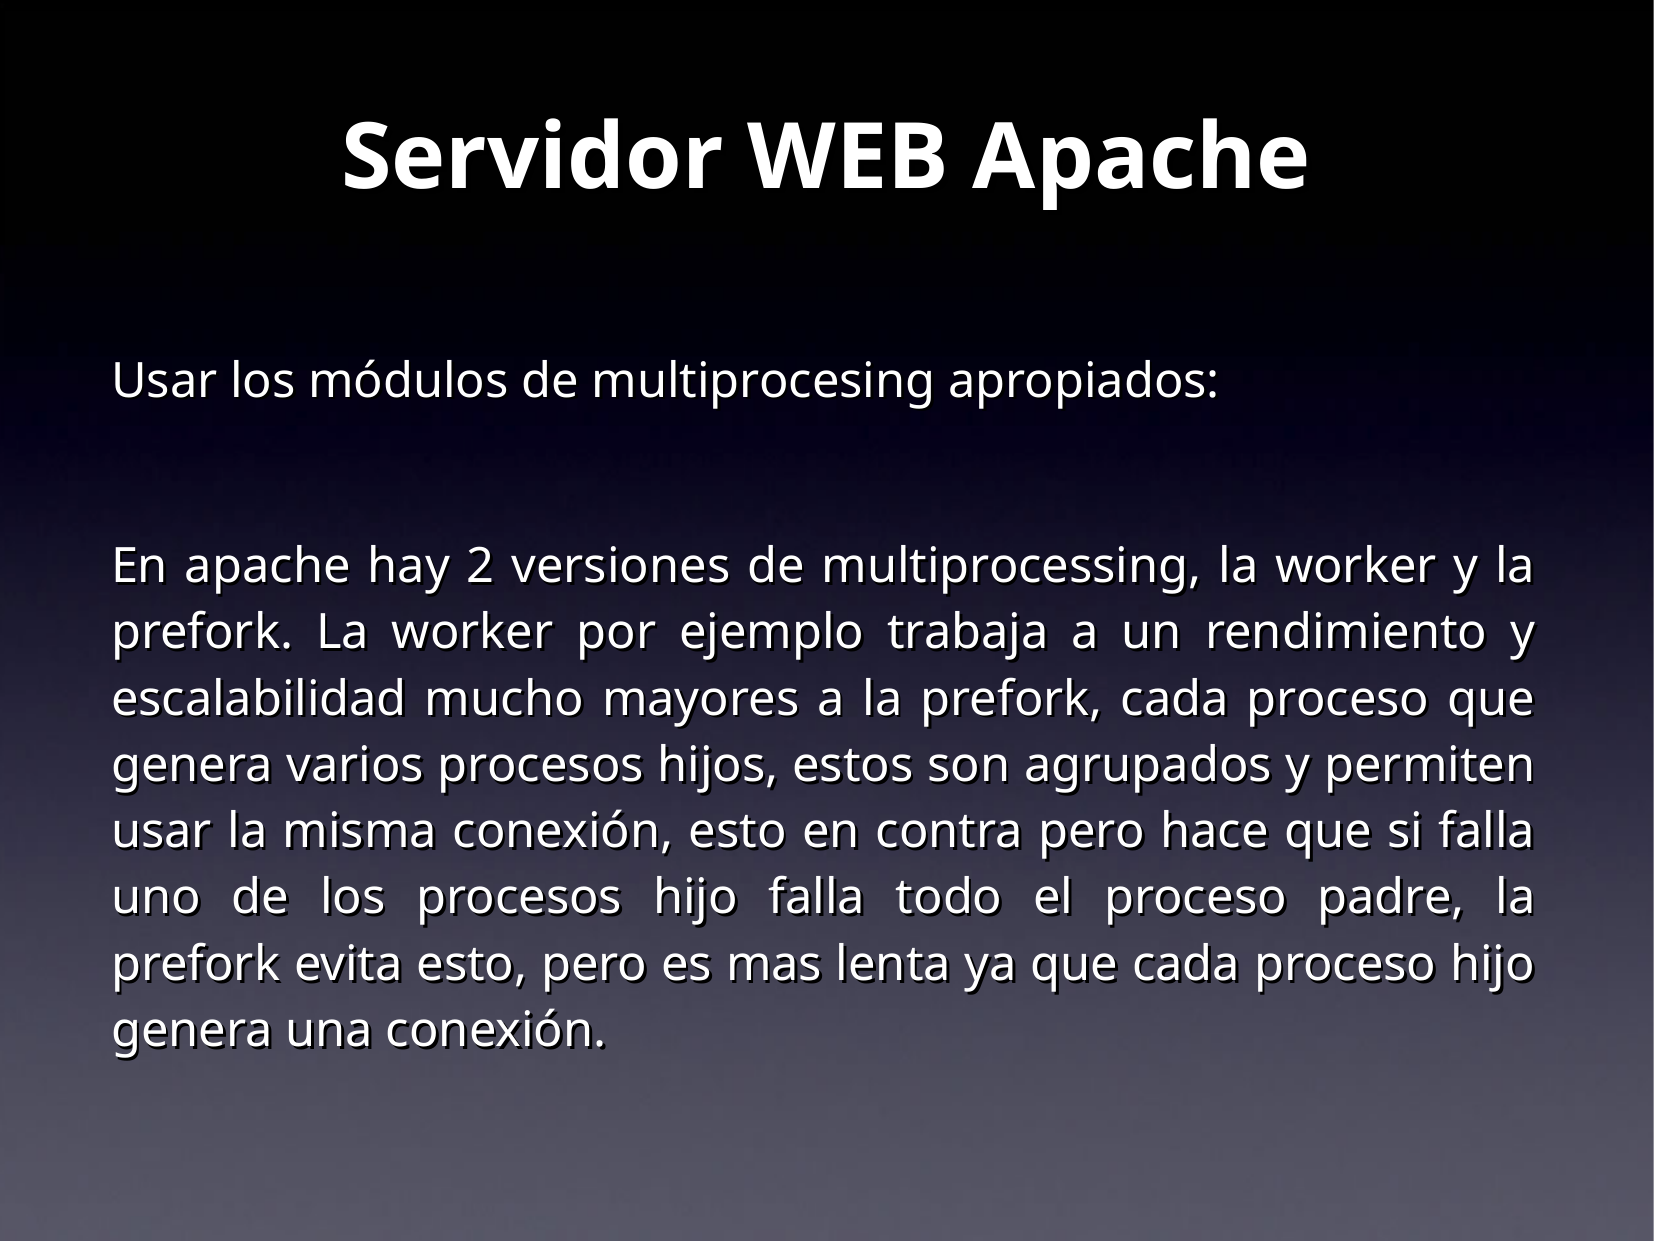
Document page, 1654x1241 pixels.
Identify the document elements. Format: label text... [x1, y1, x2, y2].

picture [0, 0, 1654, 1241]
list Usar los módulos de multiprocesing apropiados: En apache hay 2 versiones de multiprocessing, la worker y la prefork. La worker por ejemplo trabaja a un rendimiento y escalabilidad mucho mayores a la prefork, cada proceso que genera varios procesos hijos, estos son agrupados y permiten usar la misma conexión, esto en contra pero hace que si falla uno de los procesos hijo falla todo el proceso padre, la prefork evita esto, pero es mas lenta ya que cada proceso hijo genera una conexión. [47, 345, 1536, 1065]
title Servidor WEB Apache [82, 49, 1571, 257]
